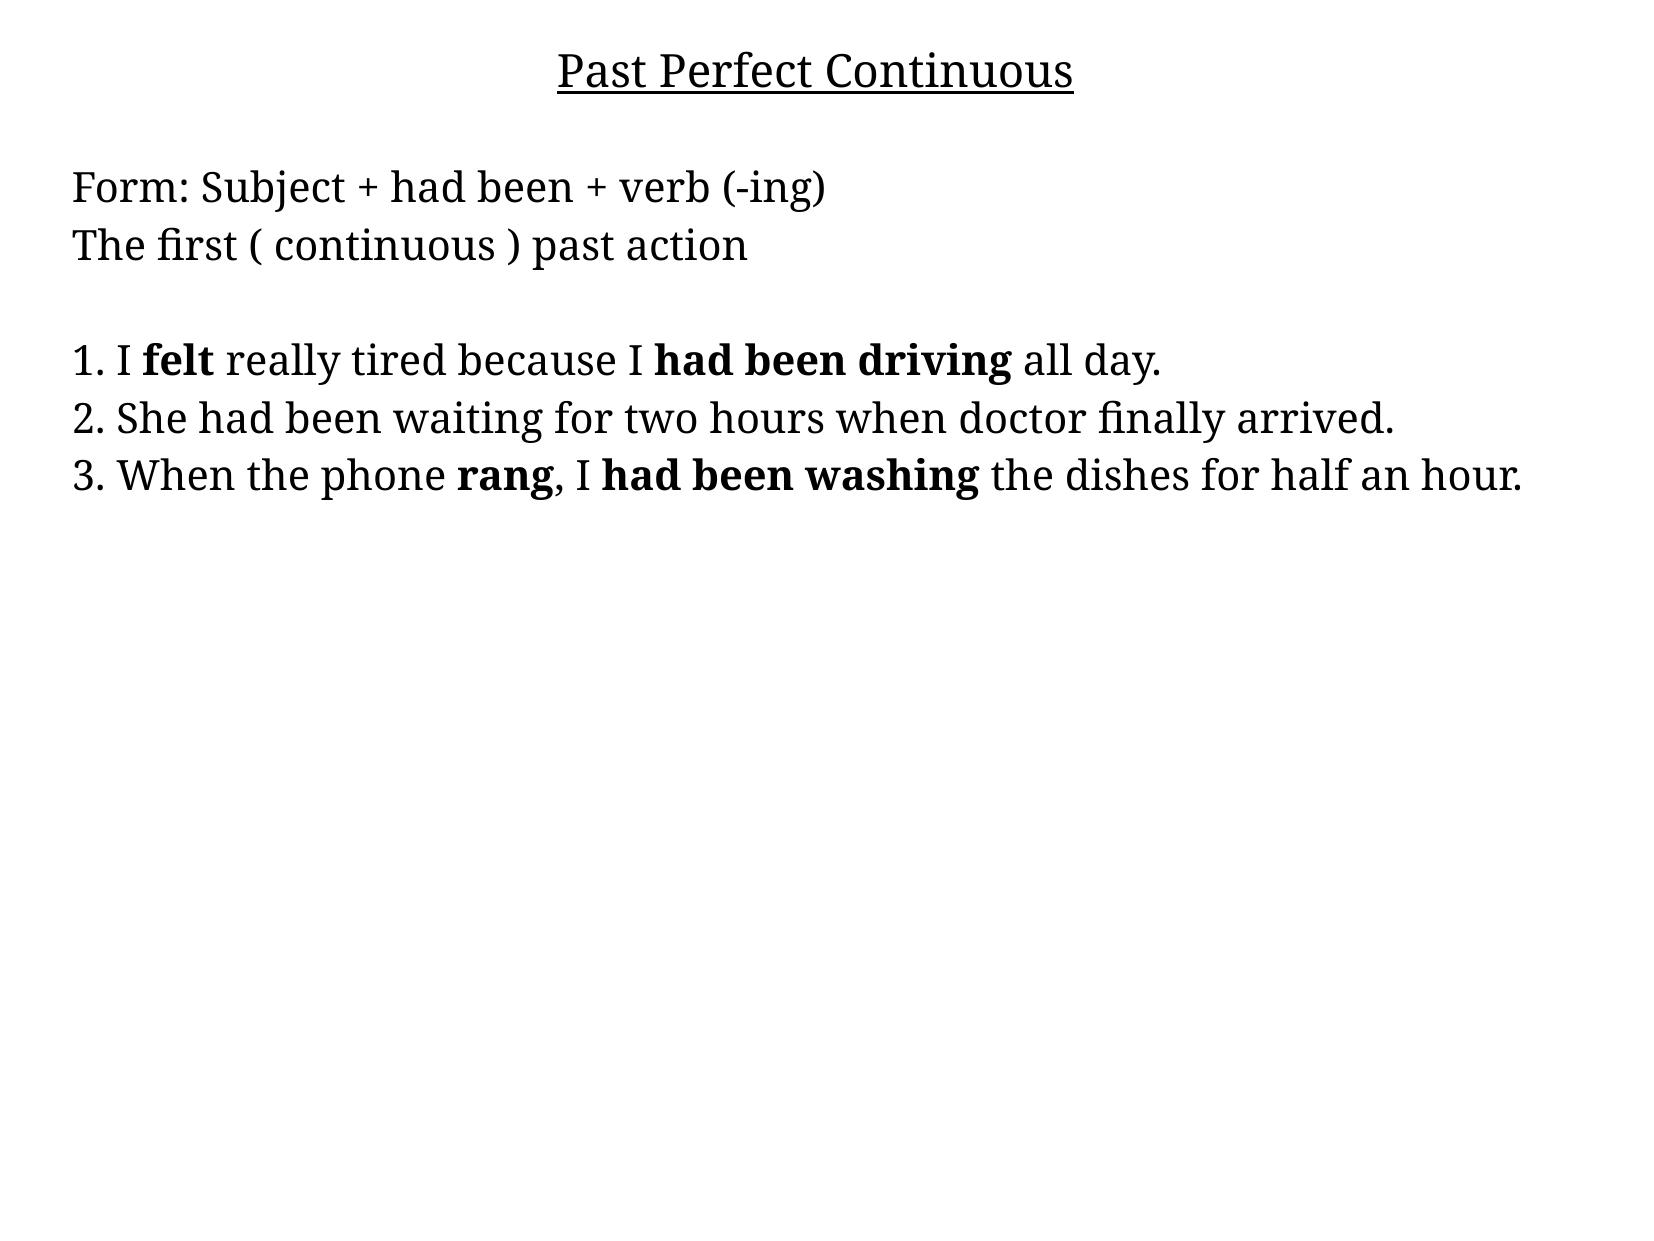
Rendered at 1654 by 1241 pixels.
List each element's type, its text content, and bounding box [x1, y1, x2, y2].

text_box Past Perfect Continuous Form: Subject + had been + verb (-ing) The first ( continuous ) past action 1. I felt really tired because I had been driving all day. 2. She had been waiting for two hours when doctor finally arrived. 3. When the phone rang, I had been washing the dishes for half an hour. [71, 31, 1560, 1140]
